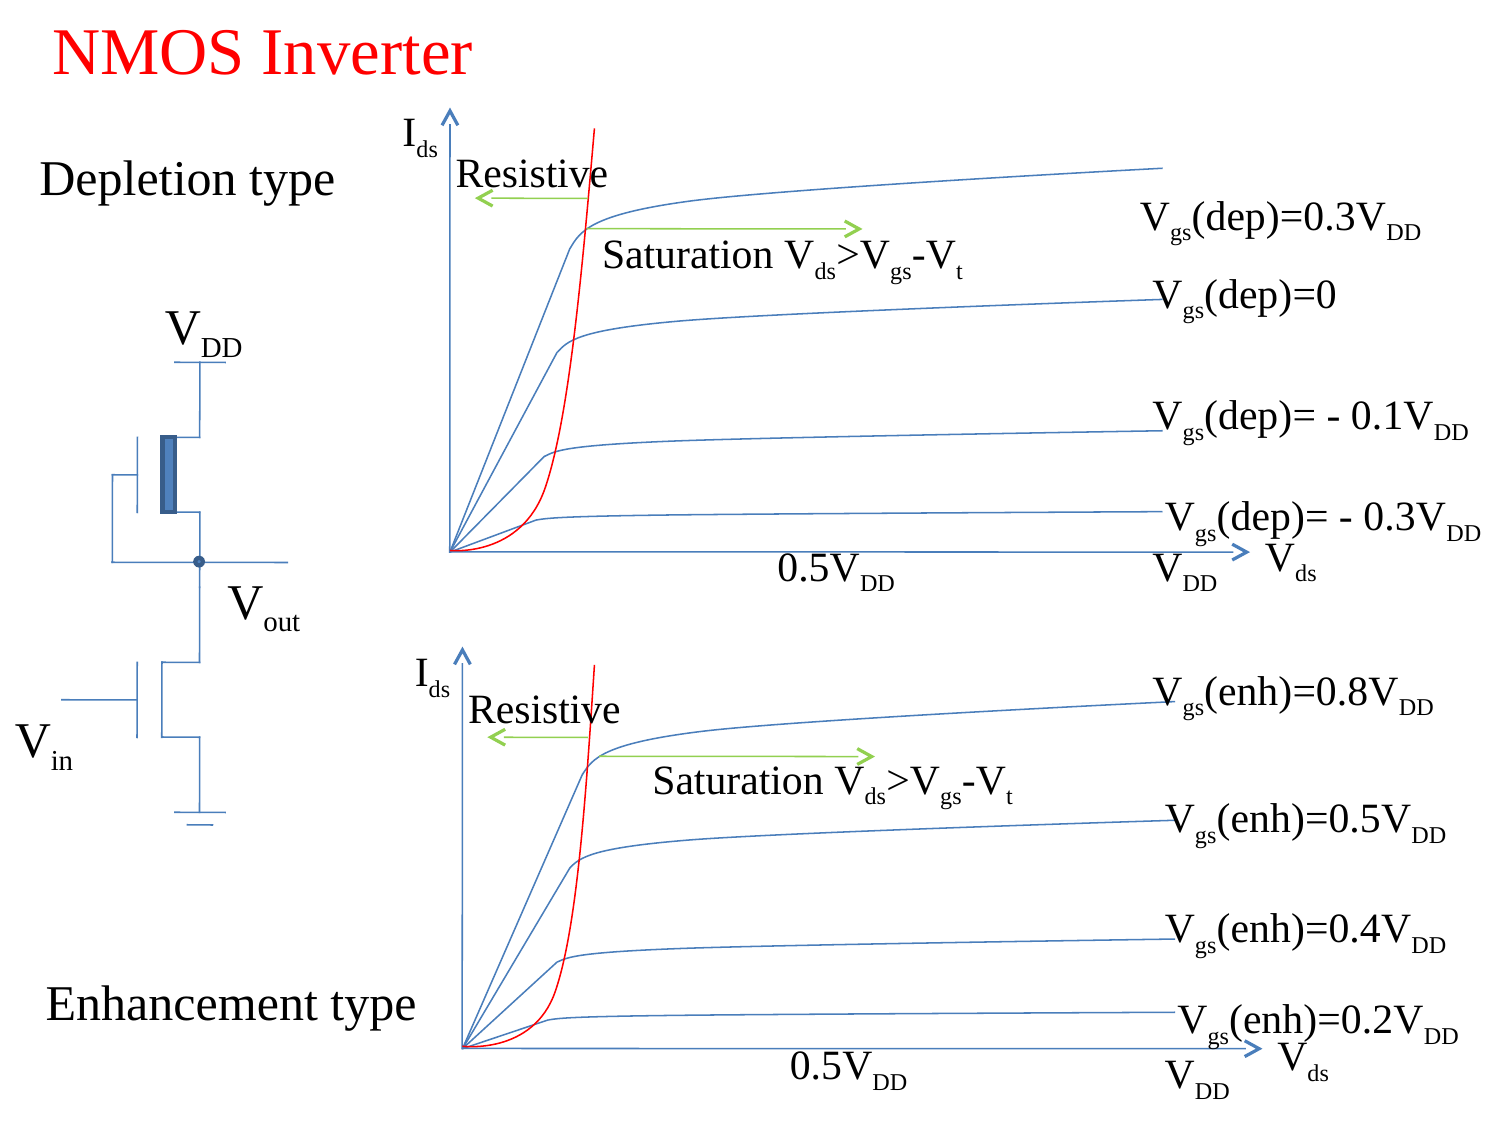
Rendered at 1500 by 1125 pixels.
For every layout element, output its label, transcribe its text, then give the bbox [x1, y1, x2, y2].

text_box Resistive [453, 673, 679, 740]
text_box Vgs(enh)=0.8VDD [1137, 655, 1500, 729]
text_box 0.5VDD [774, 1030, 938, 1103]
text_box Vds [1262, 1021, 1351, 1094]
text_box [162, 437, 175, 513]
text_box Depletion type [0, 137, 376, 213]
text_box Enhancement type [0, 962, 461, 1038]
text_box Vgs(enh)=0.2VDD [1162, 984, 1500, 1057]
text_box Vgs(dep)= - 0.3VDD [1149, 481, 1500, 554]
text_box Resistive [440, 137, 666, 204]
text_box Vout [212, 561, 376, 646]
text_box Saturation Vds>Vgs-Vt [637, 744, 1063, 818]
text_box 0.5VDD [762, 531, 925, 605]
text_box VDD [1149, 1039, 1276, 1112]
text_box Vgs(dep)= - 0.1VDD [1137, 380, 1500, 453]
text_box Ids [399, 637, 476, 710]
text_box Vgs(dep)=0 [1137, 259, 1500, 332]
text_box Vin [0, 699, 163, 784]
text_box Vgs(enh)=0.4VDD [1149, 893, 1500, 966]
text_box Ids [387, 97, 463, 170]
text_box [195, 557, 203, 566]
text_box VDD [1137, 531, 1263, 605]
text_box VDD [150, 287, 313, 371]
text_box Vgs(dep)=0.3VDD [1125, 180, 1500, 254]
text_box Saturation Vds>Vgs-Vt [587, 219, 1026, 292]
text_box Vds [1250, 521, 1451, 594]
text_box Vgs(enh)=0.5VDD [1149, 783, 1500, 856]
text_box NMOS Inverter [37, 0, 513, 96]
